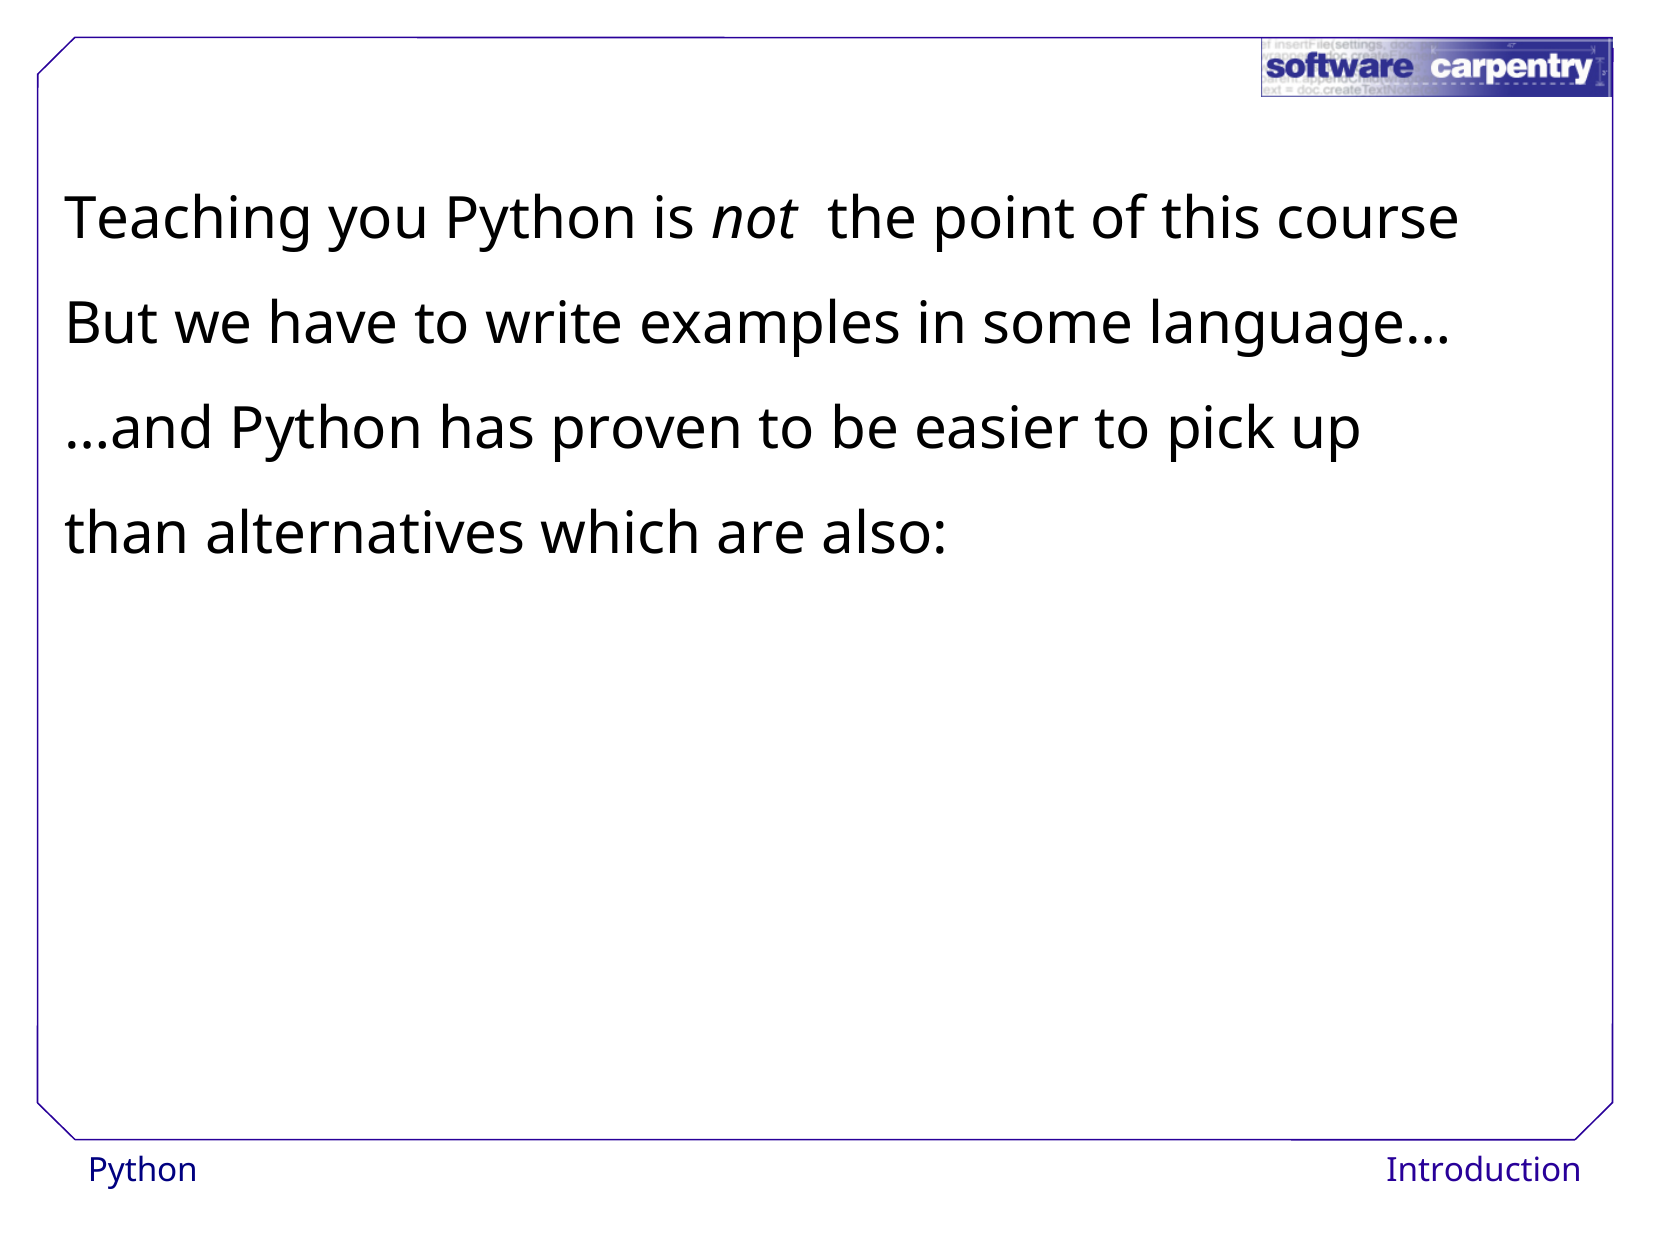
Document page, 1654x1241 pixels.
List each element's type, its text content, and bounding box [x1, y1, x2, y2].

picture [1261, 39, 1613, 97]
text_box Teaching you Python is not the point of this course But we have to write examples in some language… …and Python has proven to be easier to pick up than alternatives which are also: [49, 137, 1626, 574]
